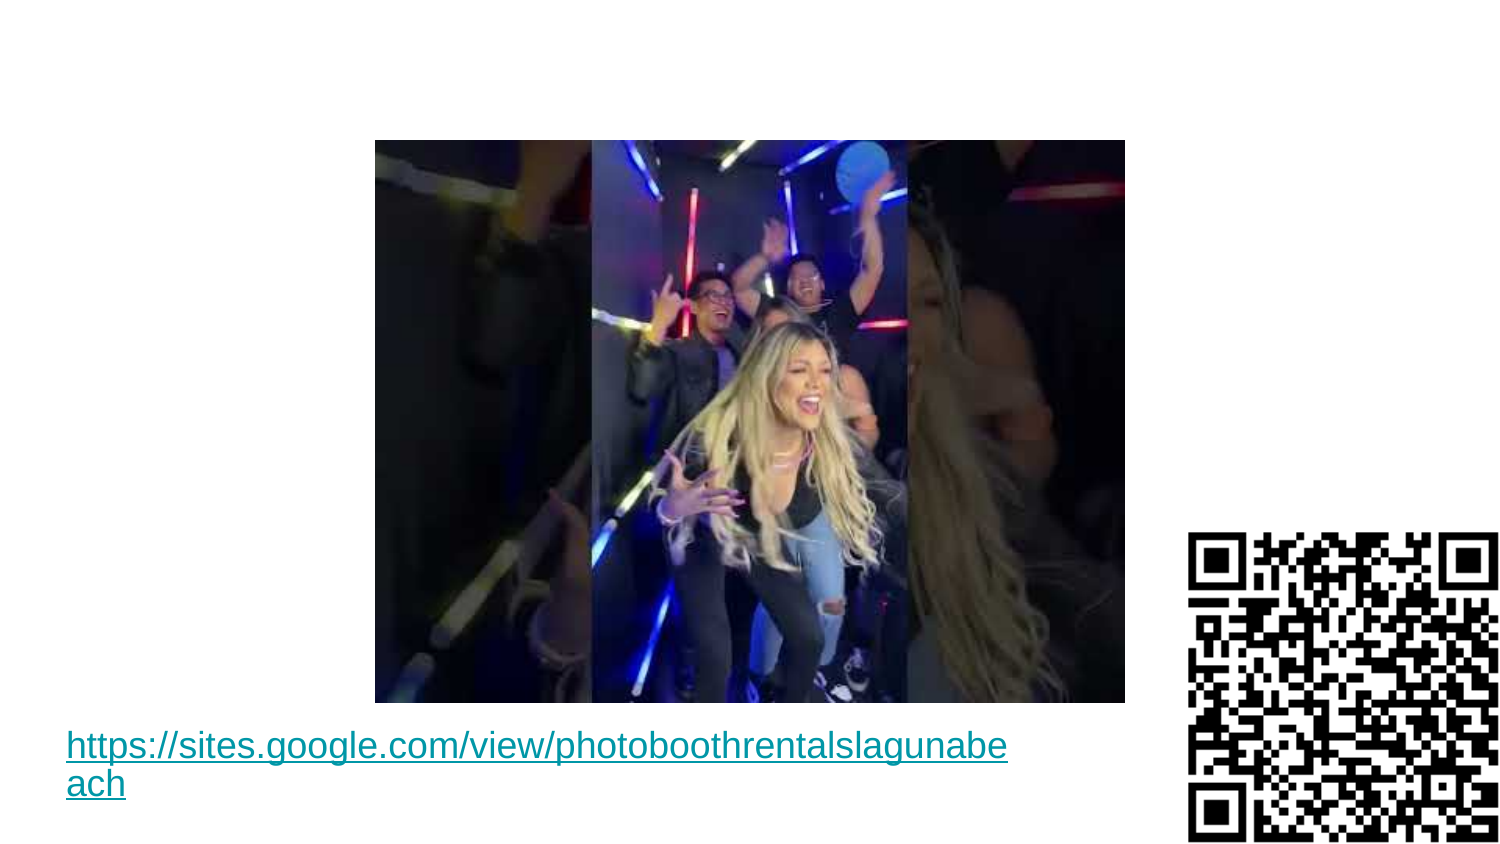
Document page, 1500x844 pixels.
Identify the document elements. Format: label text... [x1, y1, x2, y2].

list https://sites.google.com/view/photoboothrentalslagunabeach [51, 694, 1036, 794]
picture [375, 140, 1125, 704]
picture [1187, 531, 1500, 844]
